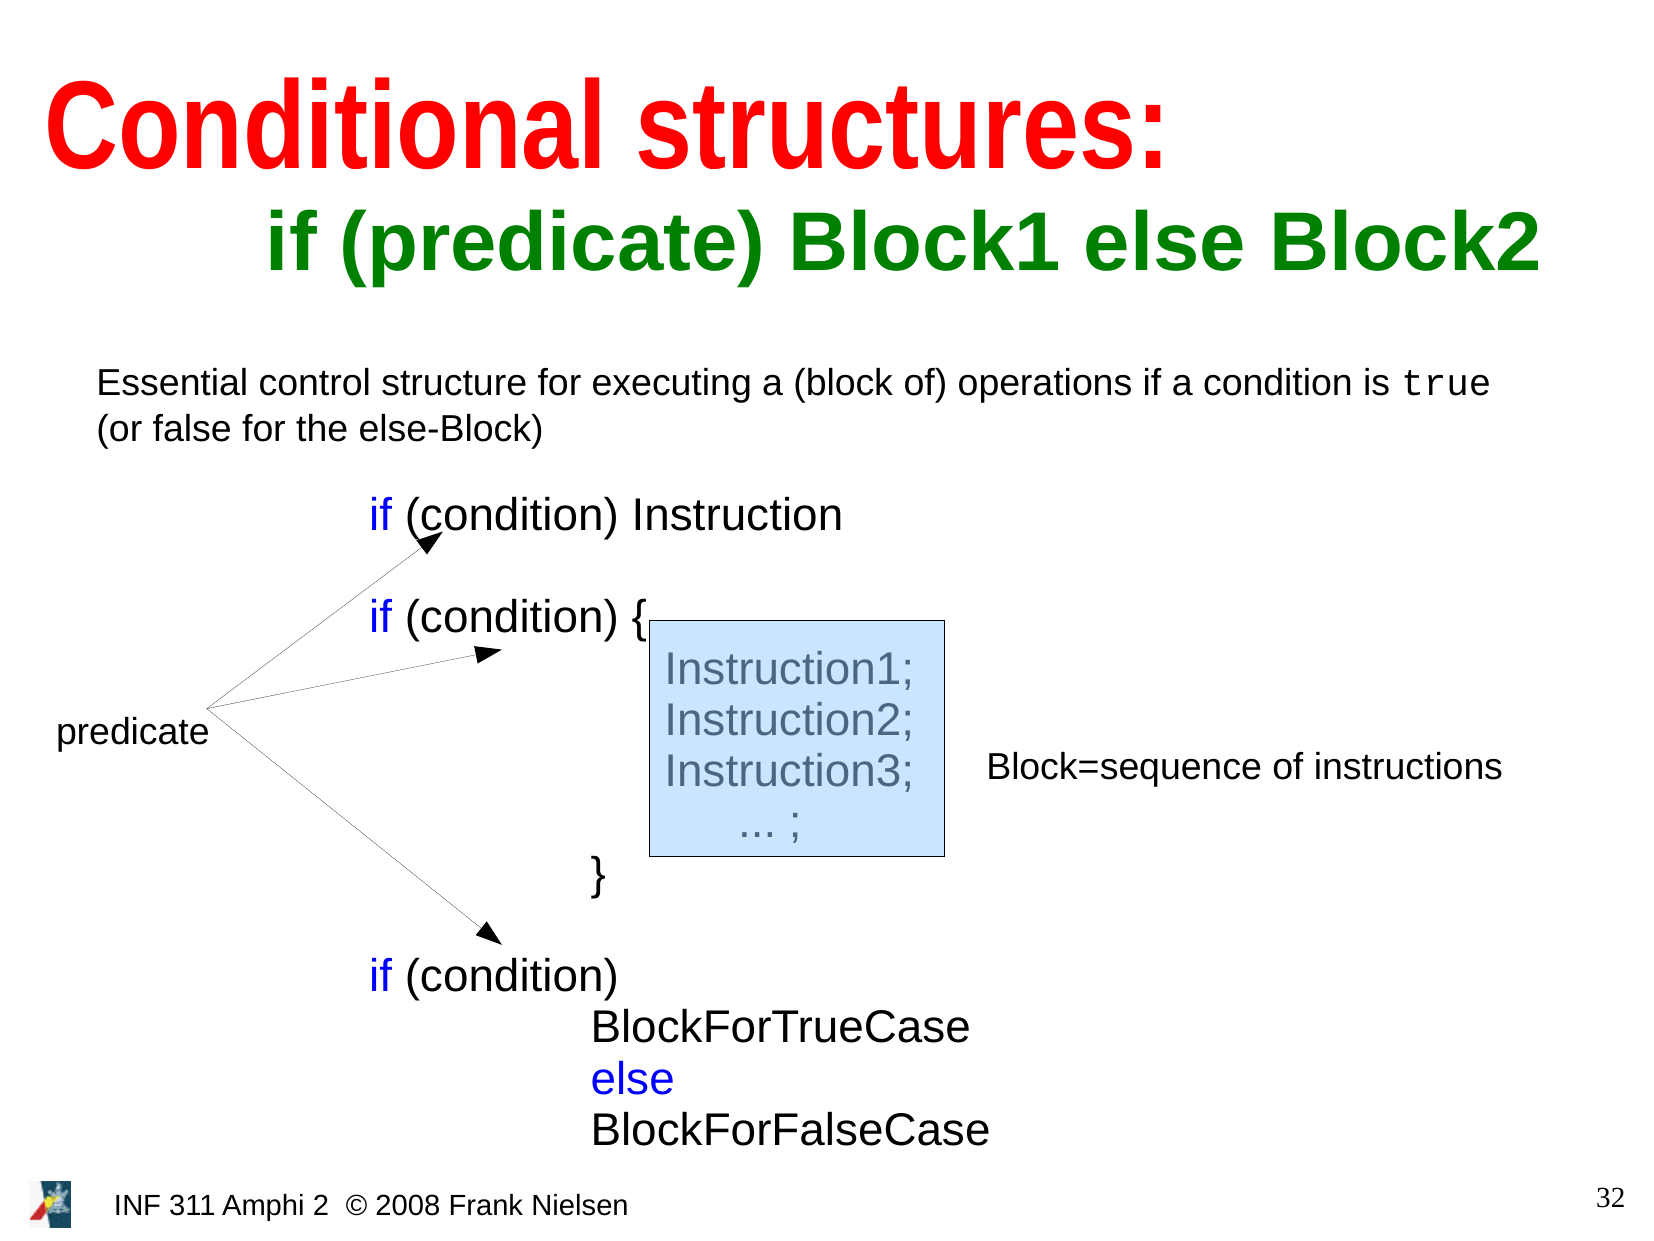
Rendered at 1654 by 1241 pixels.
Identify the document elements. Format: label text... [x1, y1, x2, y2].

text_box predicate [41, 702, 225, 760]
text_box Essential control structure for executing a (block of) operations if a condition is true (or false for the else-Block) [81, 354, 1506, 456]
text_box Block=sequence of instructions [971, 738, 1519, 796]
text_box if (condition) Instruction if (condition) { Instruction1; Instruction2; Instruction3; ... ; } if (condition) BlockForTrueCase else BlockForFalseCase [354, 481, 1006, 1160]
text_box Conditional structures: if (predicate) Block1 else Block2 [29, 44, 1595, 296]
text_box [649, 620, 945, 857]
picture [29, 1181, 71, 1228]
